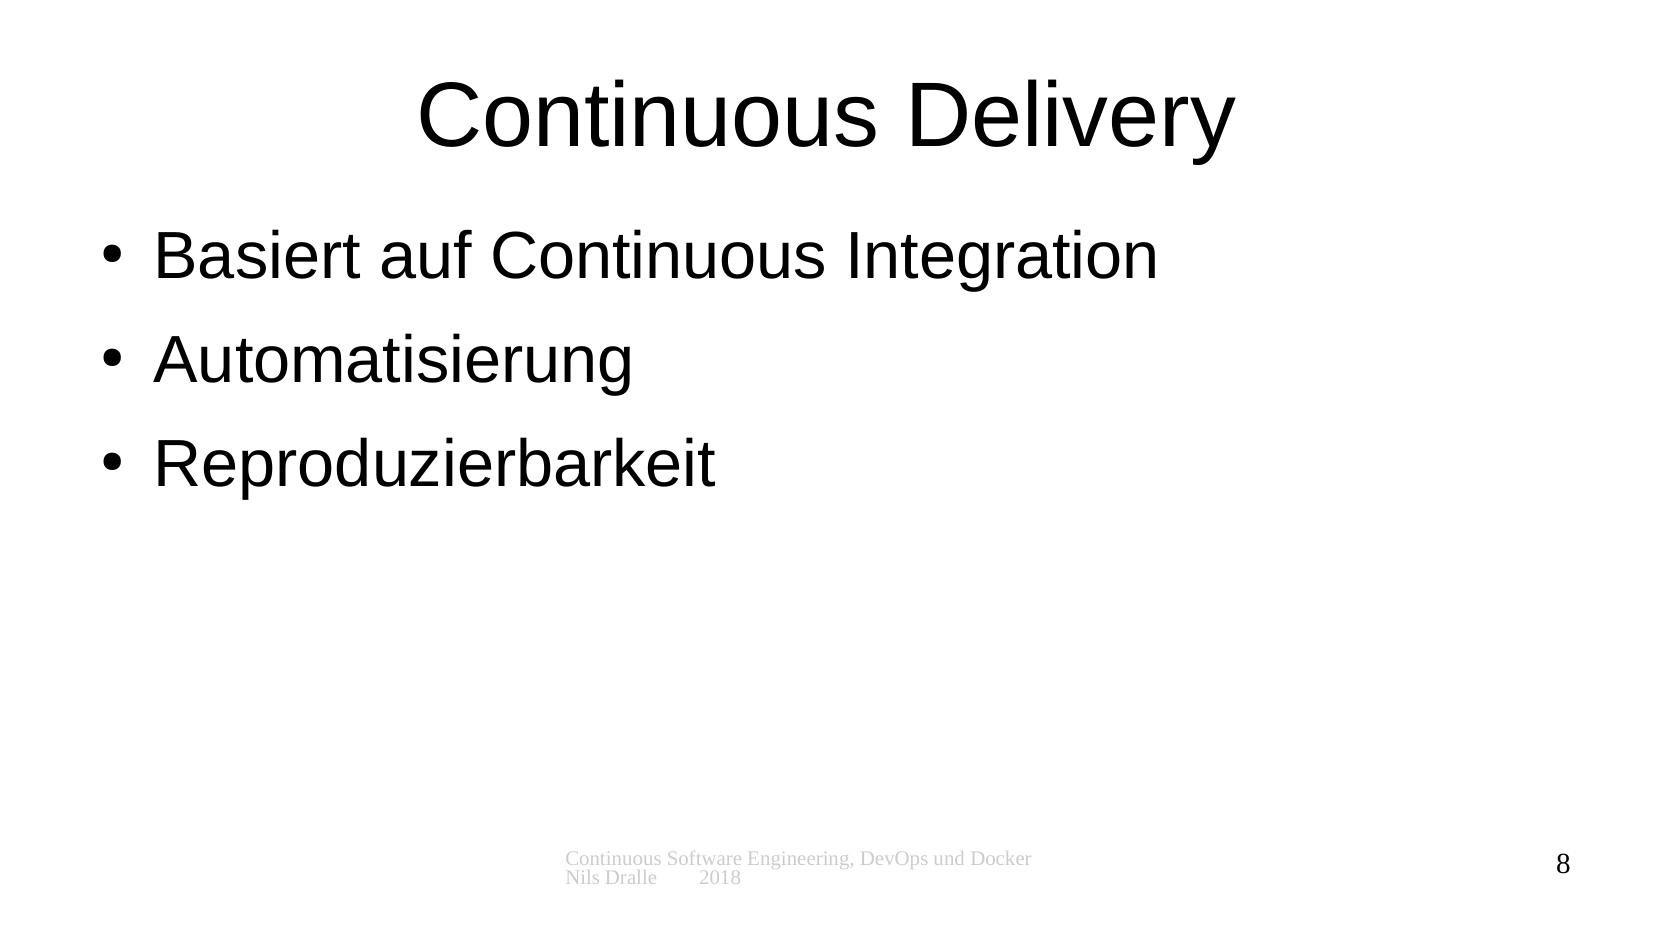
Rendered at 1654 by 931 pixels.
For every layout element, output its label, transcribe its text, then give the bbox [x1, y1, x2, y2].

title Continuous Delivery [82, 37, 1571, 193]
list Basiert auf Continuous Integration Automatisierung Reproduzierbarkeit [82, 217, 1571, 758]
